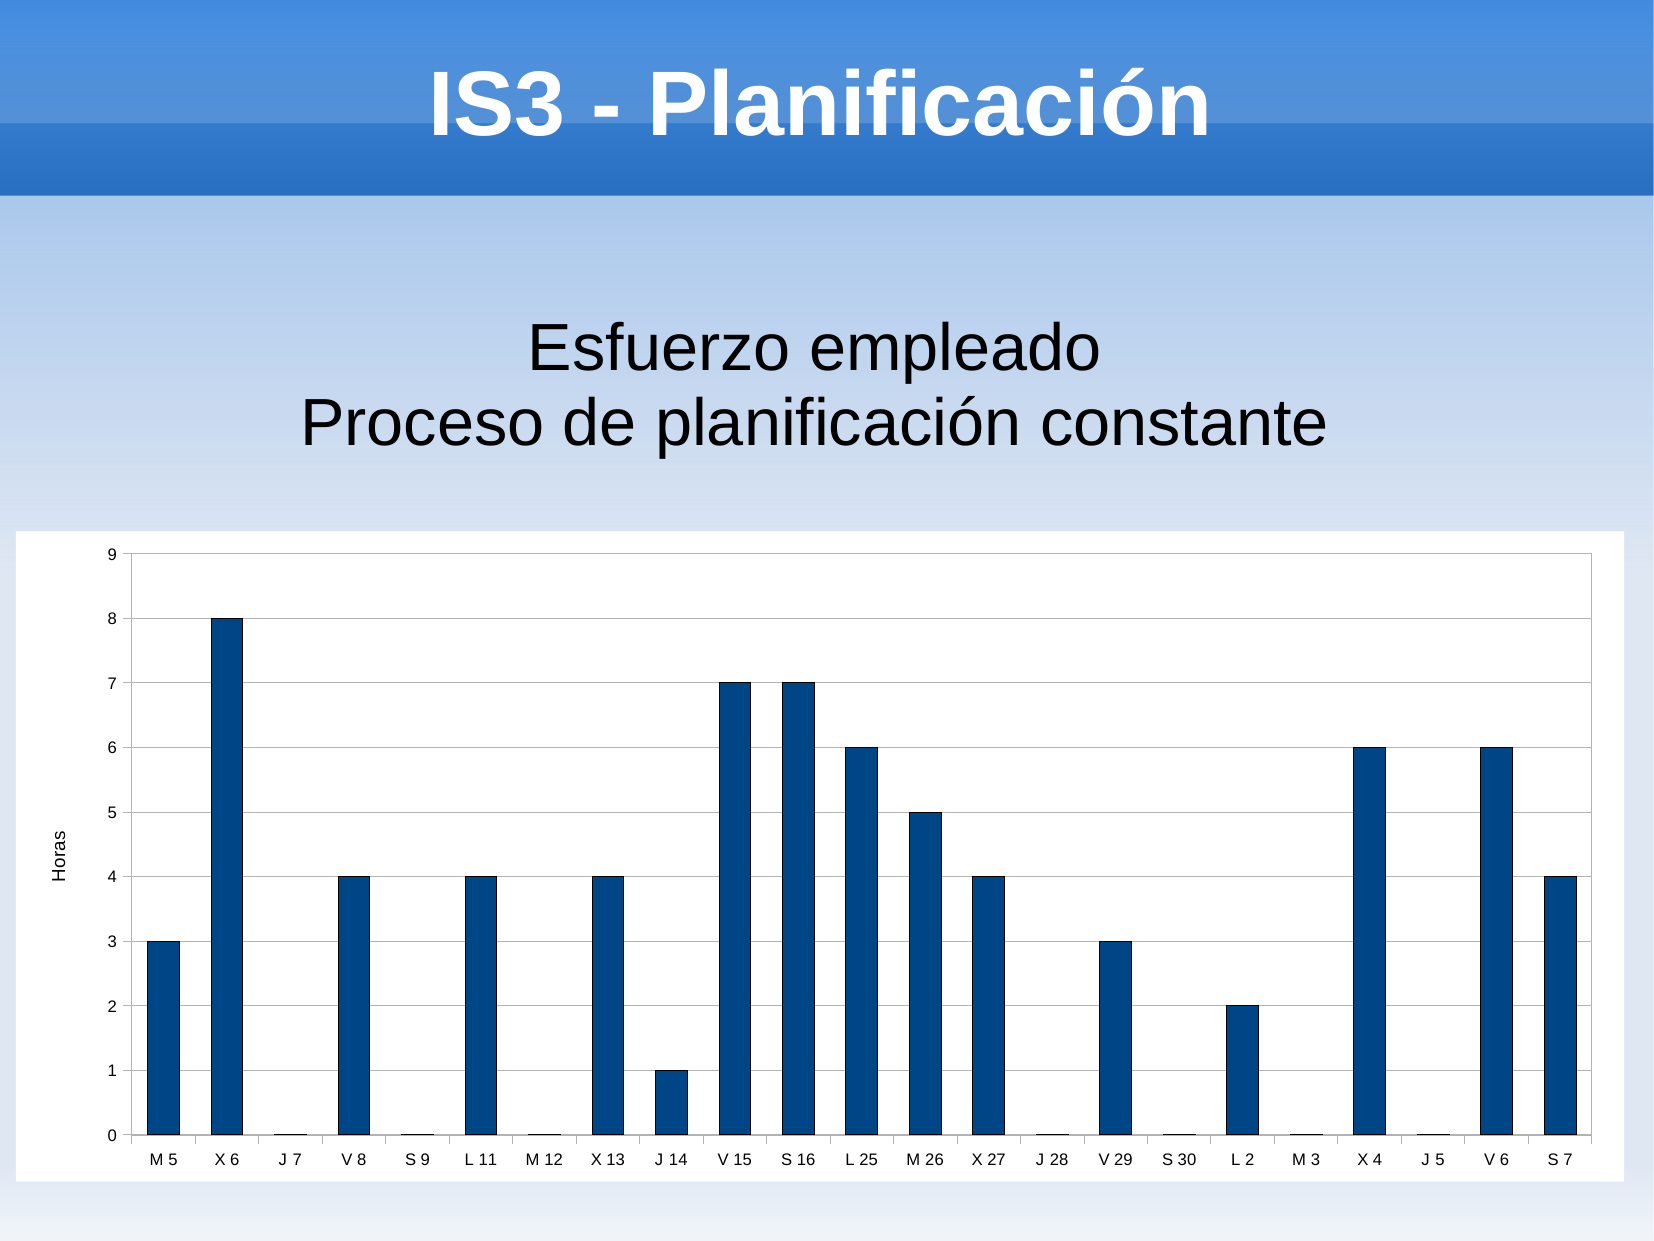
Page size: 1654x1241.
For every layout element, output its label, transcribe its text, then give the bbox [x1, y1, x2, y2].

chart [15, 531, 1625, 1182]
title IS3 - Planificación [76, 0, 1565, 208]
subtitle Esfuerzo empleado Proceso de planificación constante [59, 238, 1571, 531]
picture [0, 0, 1654, 1241]
